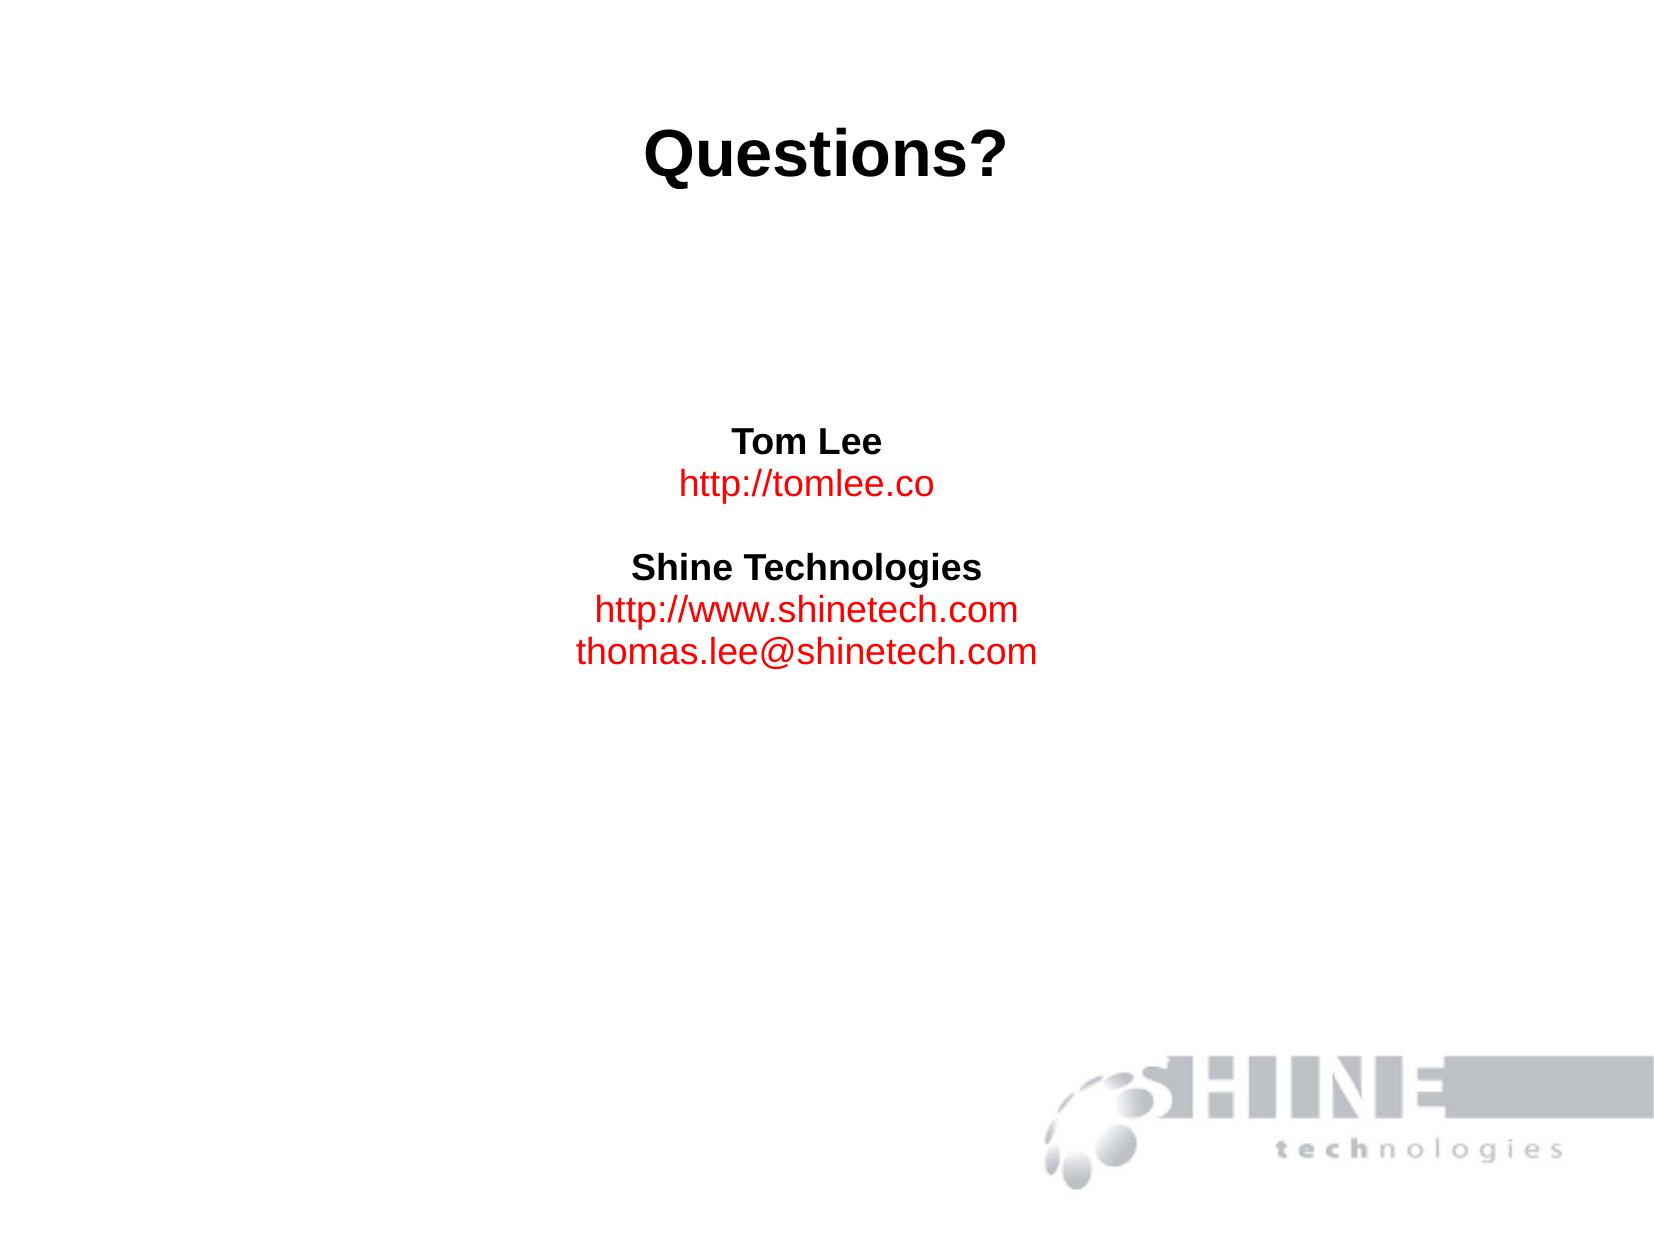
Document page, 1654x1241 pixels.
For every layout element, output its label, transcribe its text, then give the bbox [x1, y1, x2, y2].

text_box Tom Lee http://tomlee.co Shine Technologies http://www.shinetech.com thomas.lee@shinetech.com [561, 413, 1053, 776]
picture [426, 250, 1227, 1021]
title Questions? [82, 56, 1571, 250]
